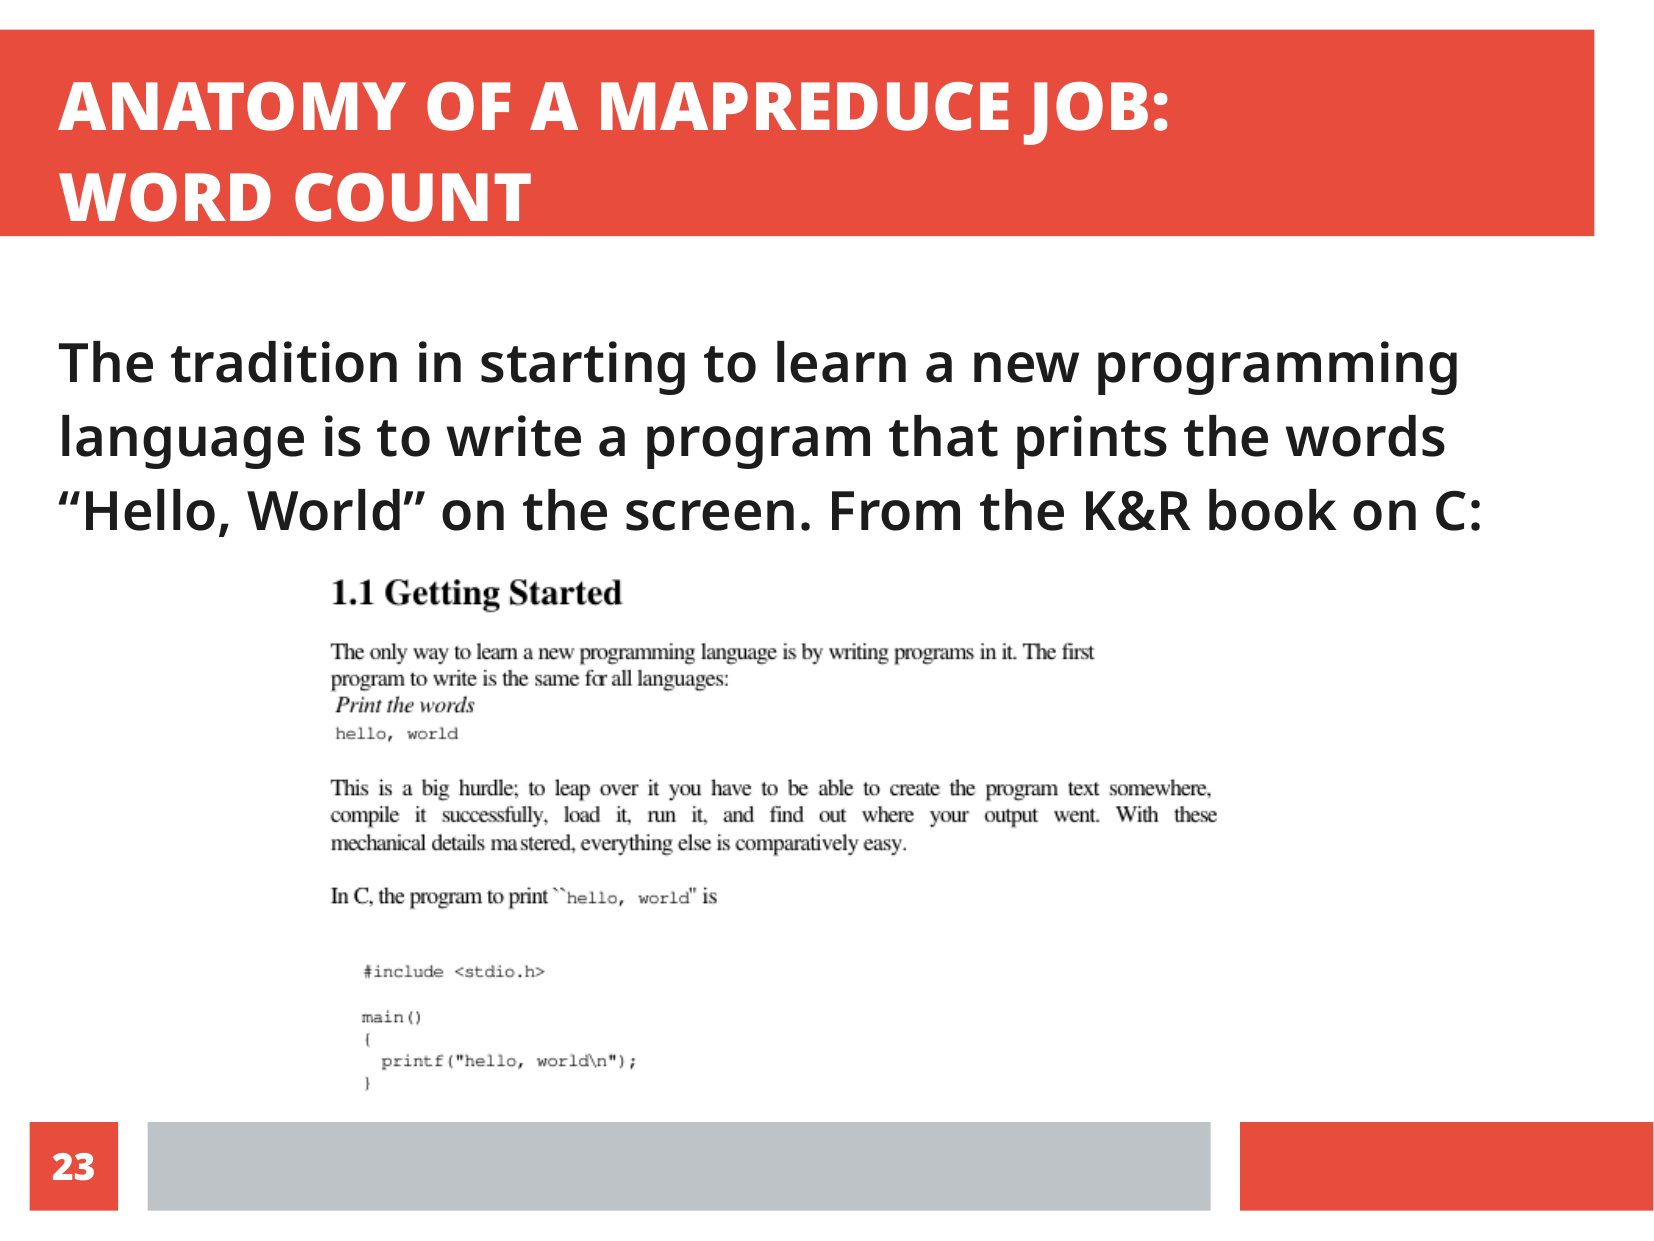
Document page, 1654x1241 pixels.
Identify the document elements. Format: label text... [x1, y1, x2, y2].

list The tradition in starting to learn a new programming language is to write a program that prints the words “Hello, World” on the screen. From the K&R book on C: [59, 324, 1565, 1093]
title ANATOMY OF A MAPREDUCE JOB: WORD COUNT [59, 59, 1595, 207]
picture [320, 567, 1317, 1115]
